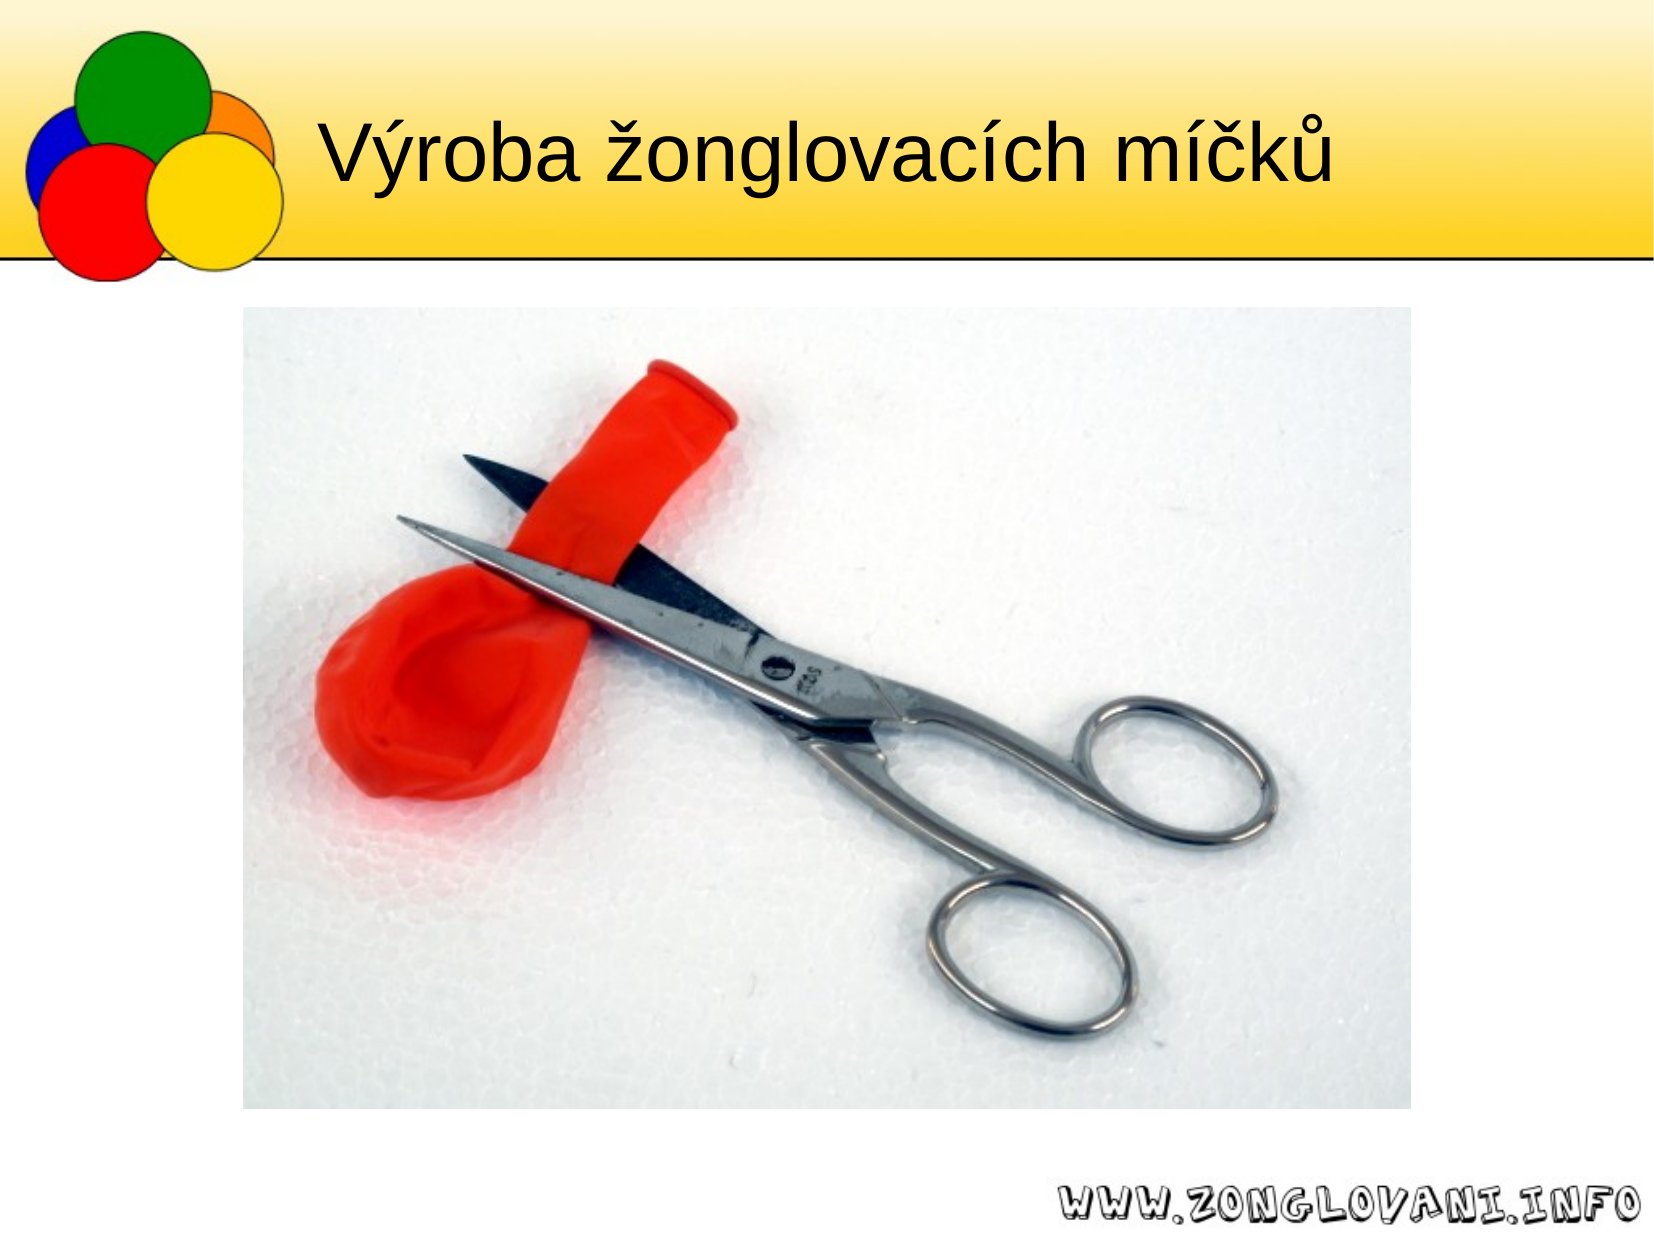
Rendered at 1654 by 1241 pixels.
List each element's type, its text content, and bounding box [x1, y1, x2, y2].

picture [0, 0, 1654, 1241]
title Výroba žonglovacích míčků [82, 49, 1571, 257]
